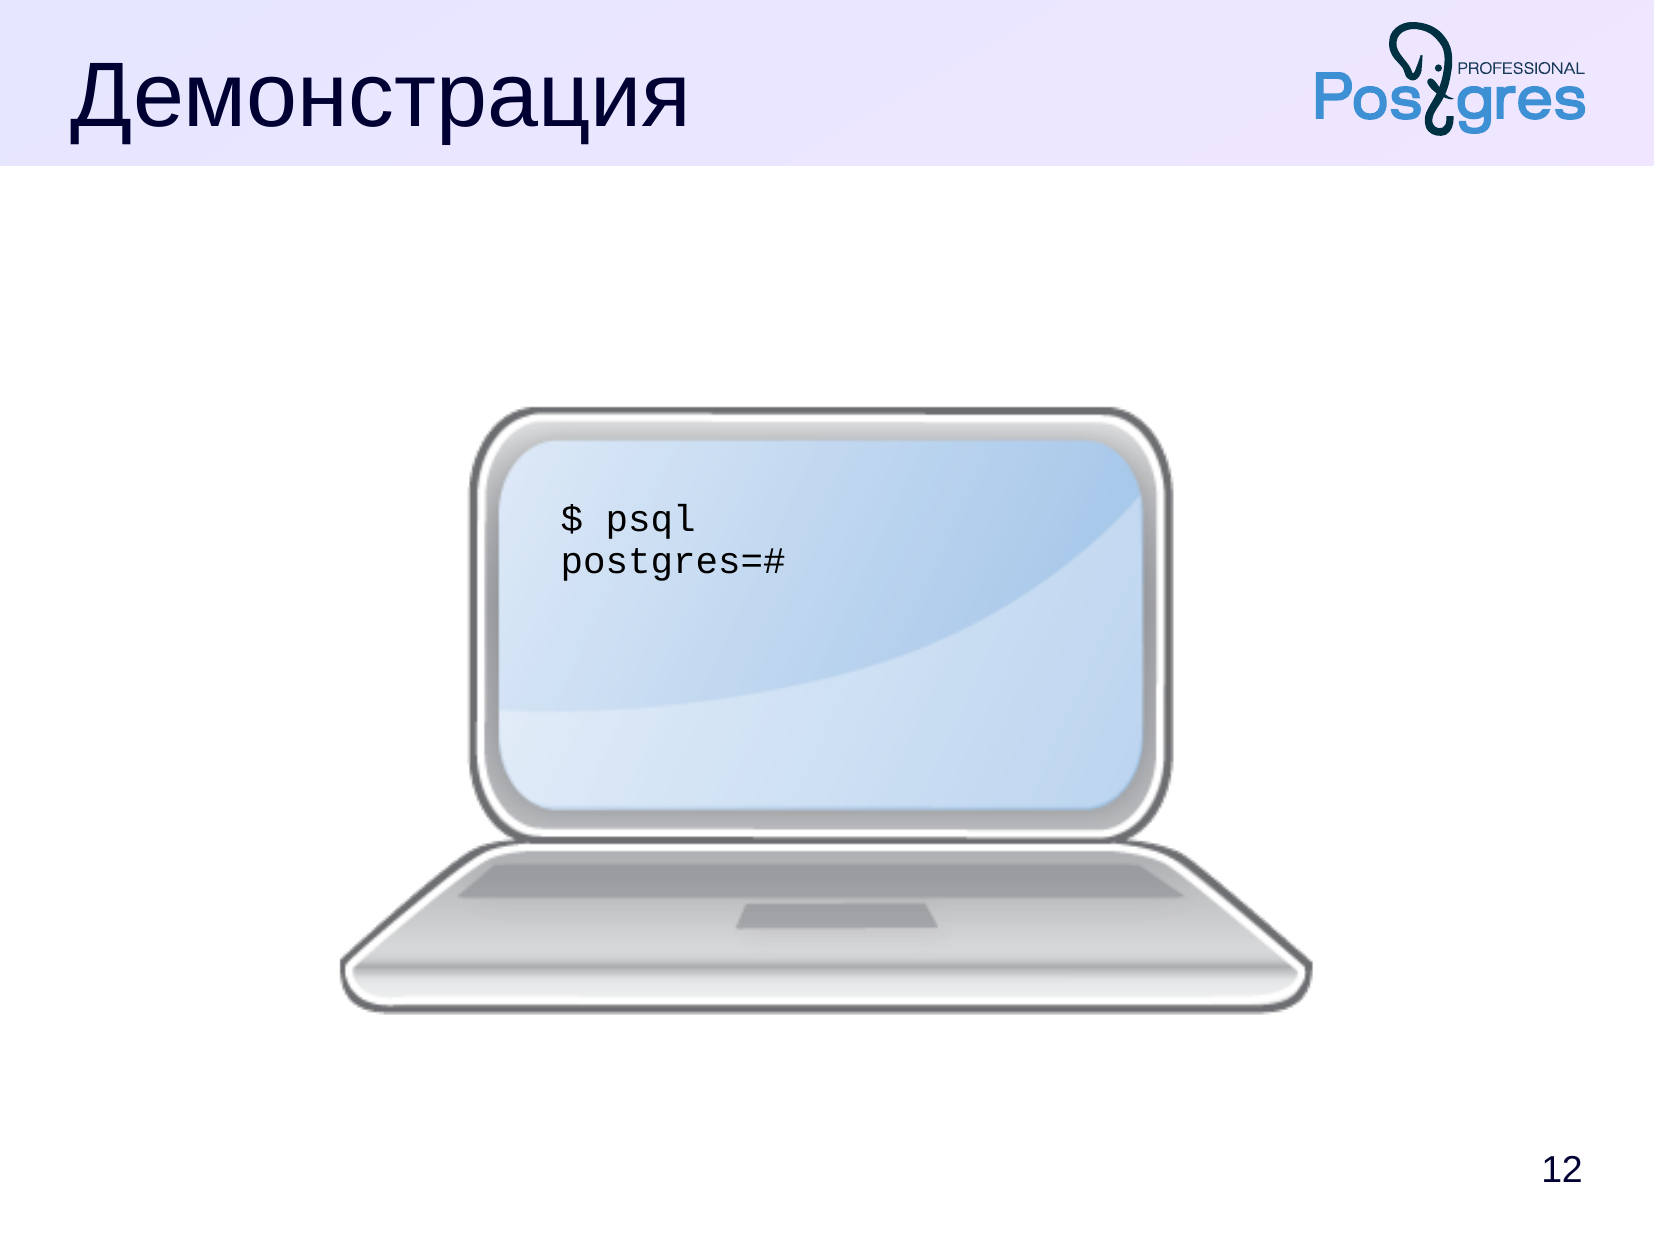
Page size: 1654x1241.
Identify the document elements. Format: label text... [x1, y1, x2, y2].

title Демонстрация [70, 43, 1241, 147]
picture [298, 365, 1356, 1058]
